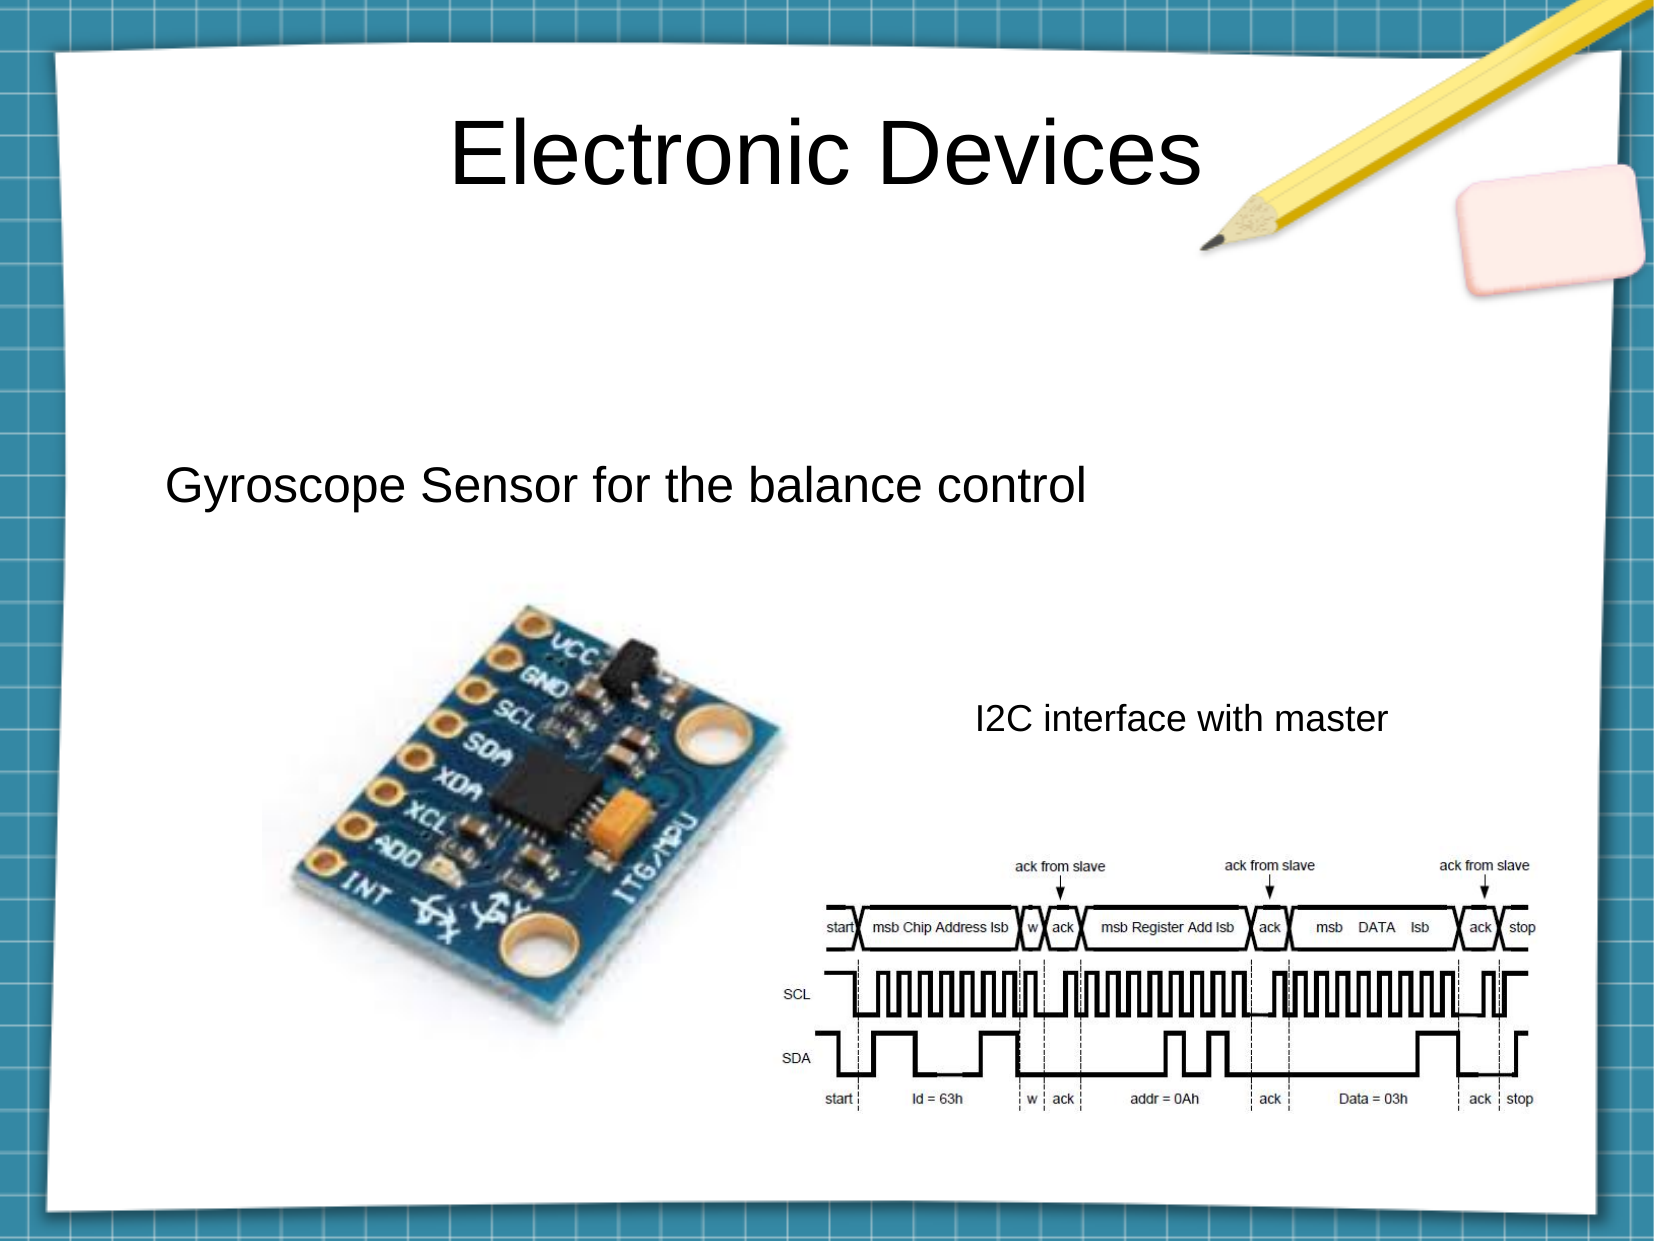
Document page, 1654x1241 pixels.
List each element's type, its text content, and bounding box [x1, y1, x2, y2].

text_box Gyroscope Sensor for the balance control [150, 450, 1216, 577]
title Electronic Devices [82, 49, 1571, 257]
text_box I2C interface with master [960, 690, 1501, 789]
picture [0, 0, 1654, 1241]
